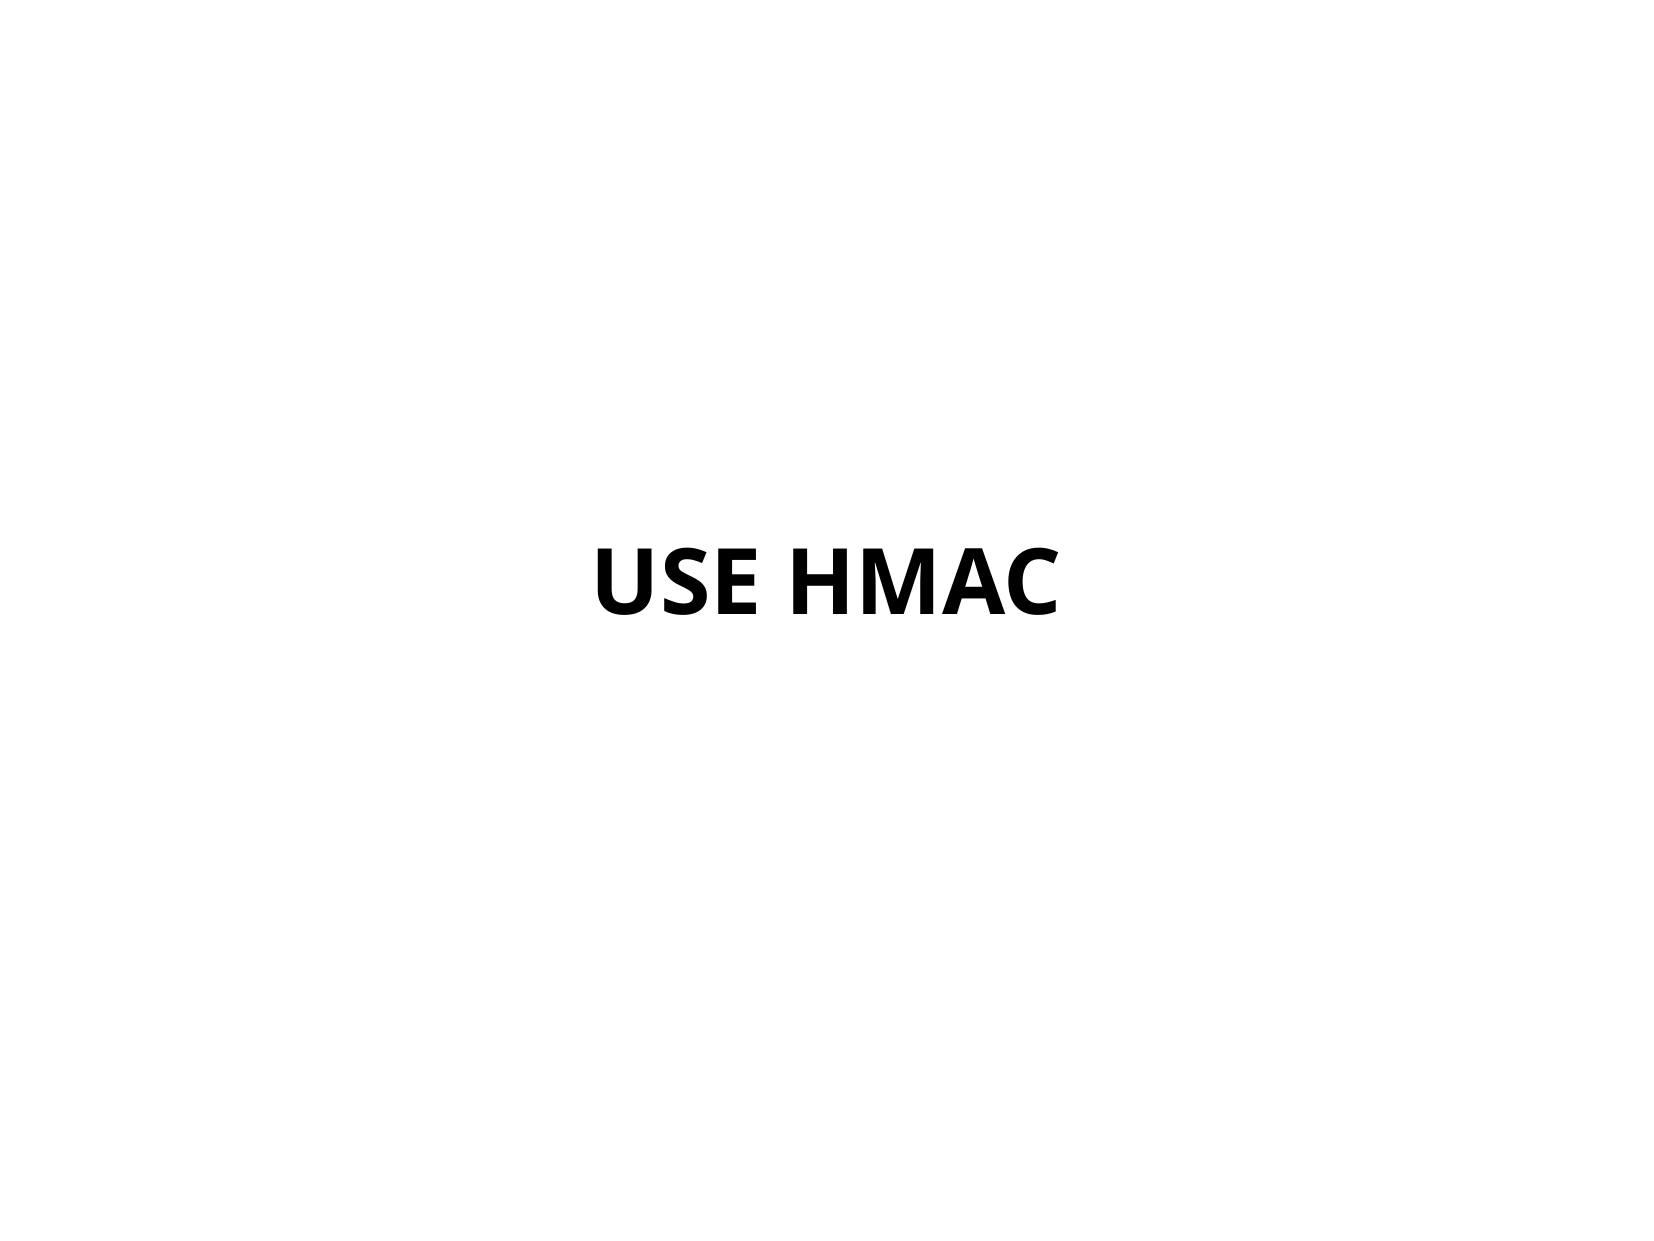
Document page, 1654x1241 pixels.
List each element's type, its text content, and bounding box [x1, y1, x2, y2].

subtitle USE HMAC [82, 49, 1571, 1109]
